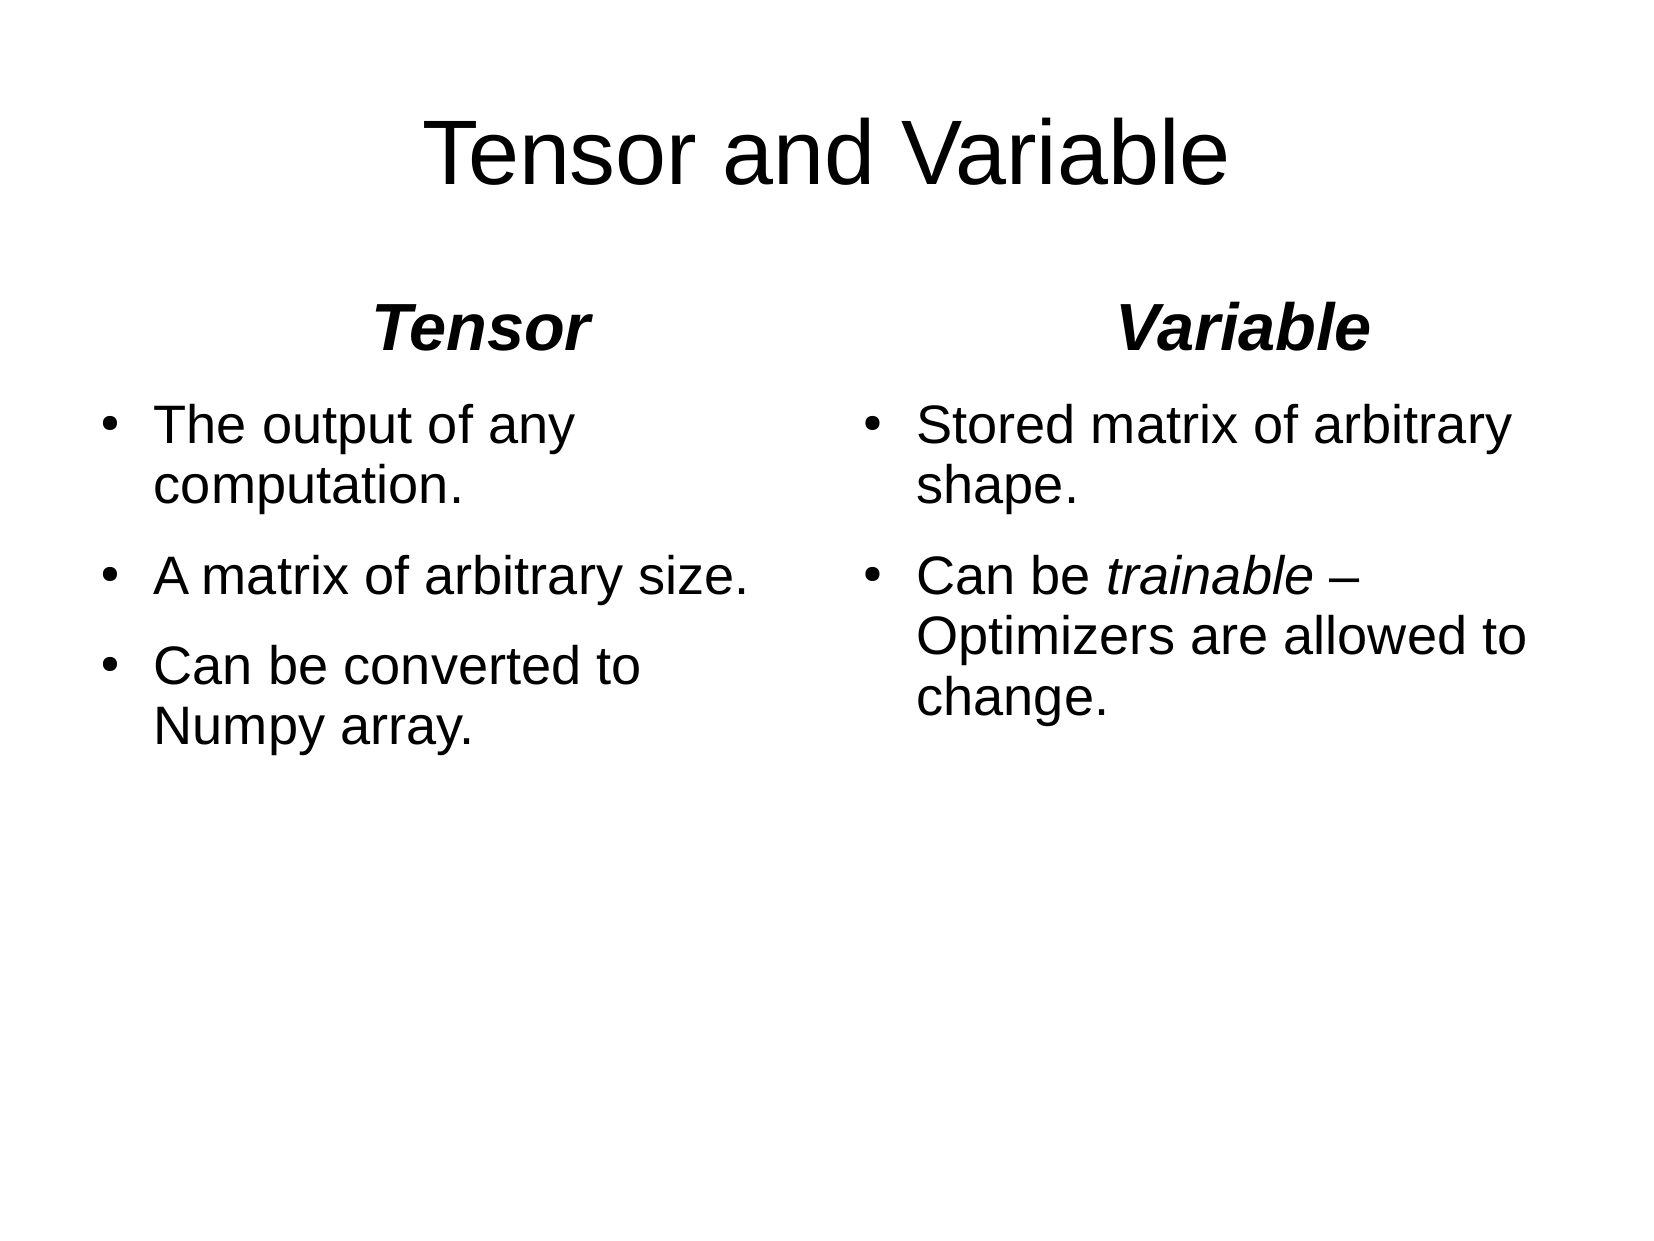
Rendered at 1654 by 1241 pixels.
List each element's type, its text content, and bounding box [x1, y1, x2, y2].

title Tensor and Variable [82, 49, 1571, 257]
list Variable Stored matrix of arbitrary shape. Can be trainable – Optimizers are allowed to change. [845, 290, 1572, 1186]
list Tensor The output of any computation. A matrix of arbitrary size. Can be converted to Numpy array. [82, 290, 809, 1201]
